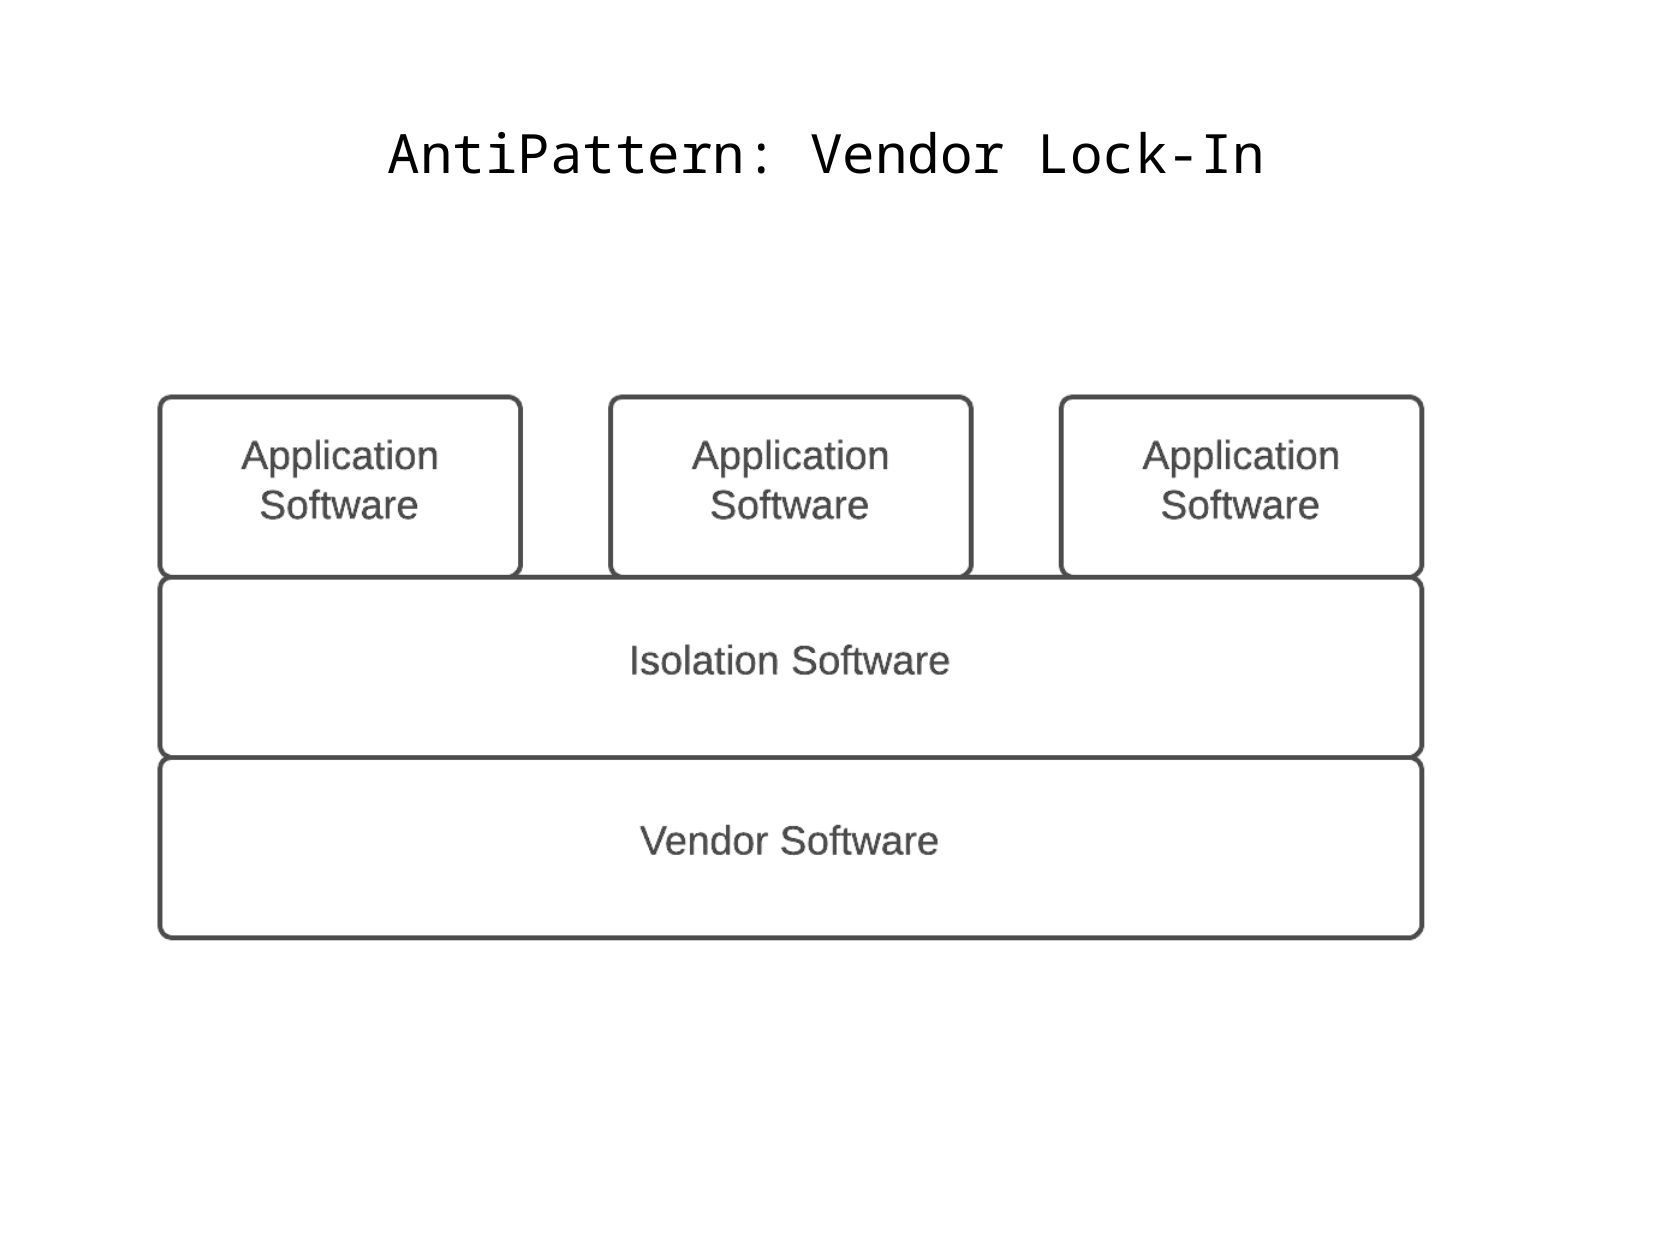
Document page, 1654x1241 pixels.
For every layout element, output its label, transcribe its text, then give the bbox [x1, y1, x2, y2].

title AntiPattern: Vendor Lock-In [82, 49, 1571, 257]
picture [70, 307, 1512, 1028]
